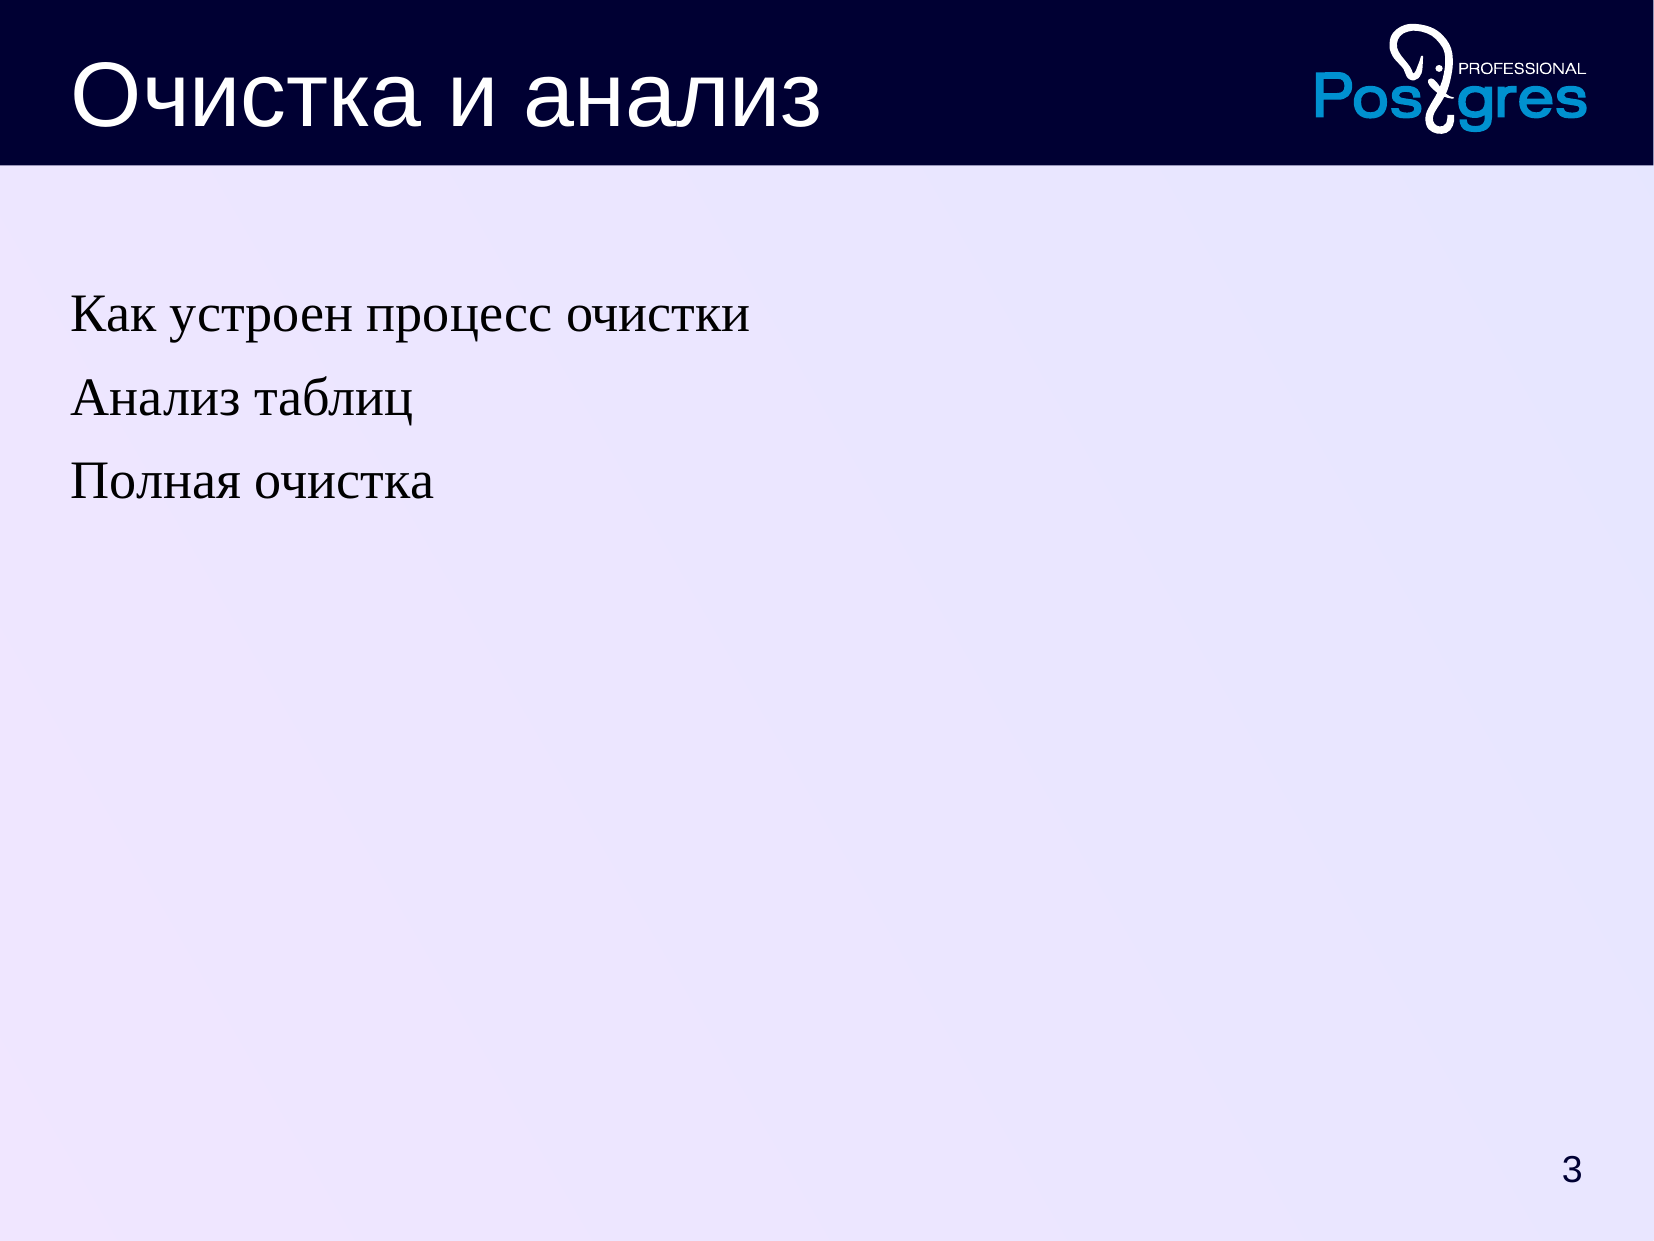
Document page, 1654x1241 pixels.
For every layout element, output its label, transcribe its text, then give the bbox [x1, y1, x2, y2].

list Как устроен процесс очистки Анализ таблиц Полная очистка [70, 283, 1559, 1003]
title Очистка и анализ [70, 43, 1241, 147]
